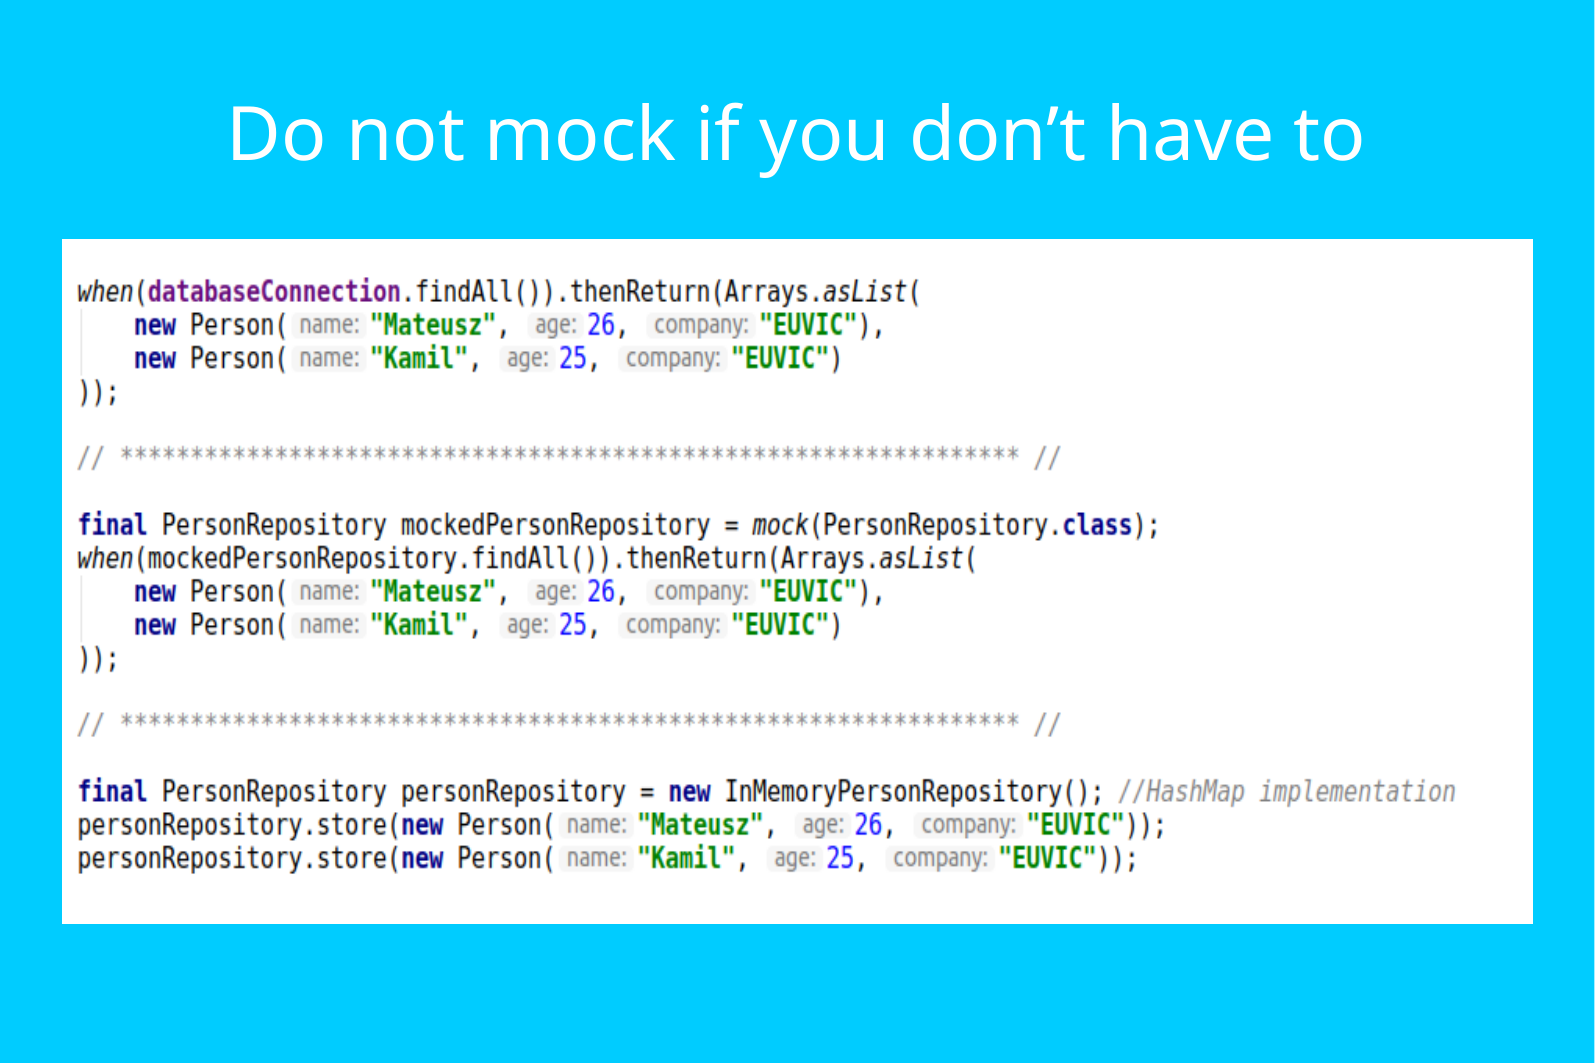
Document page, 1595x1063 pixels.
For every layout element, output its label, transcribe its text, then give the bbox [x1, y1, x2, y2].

picture [63, 240, 1532, 923]
title Do not mock if you don’t have to [79, 42, 1515, 220]
